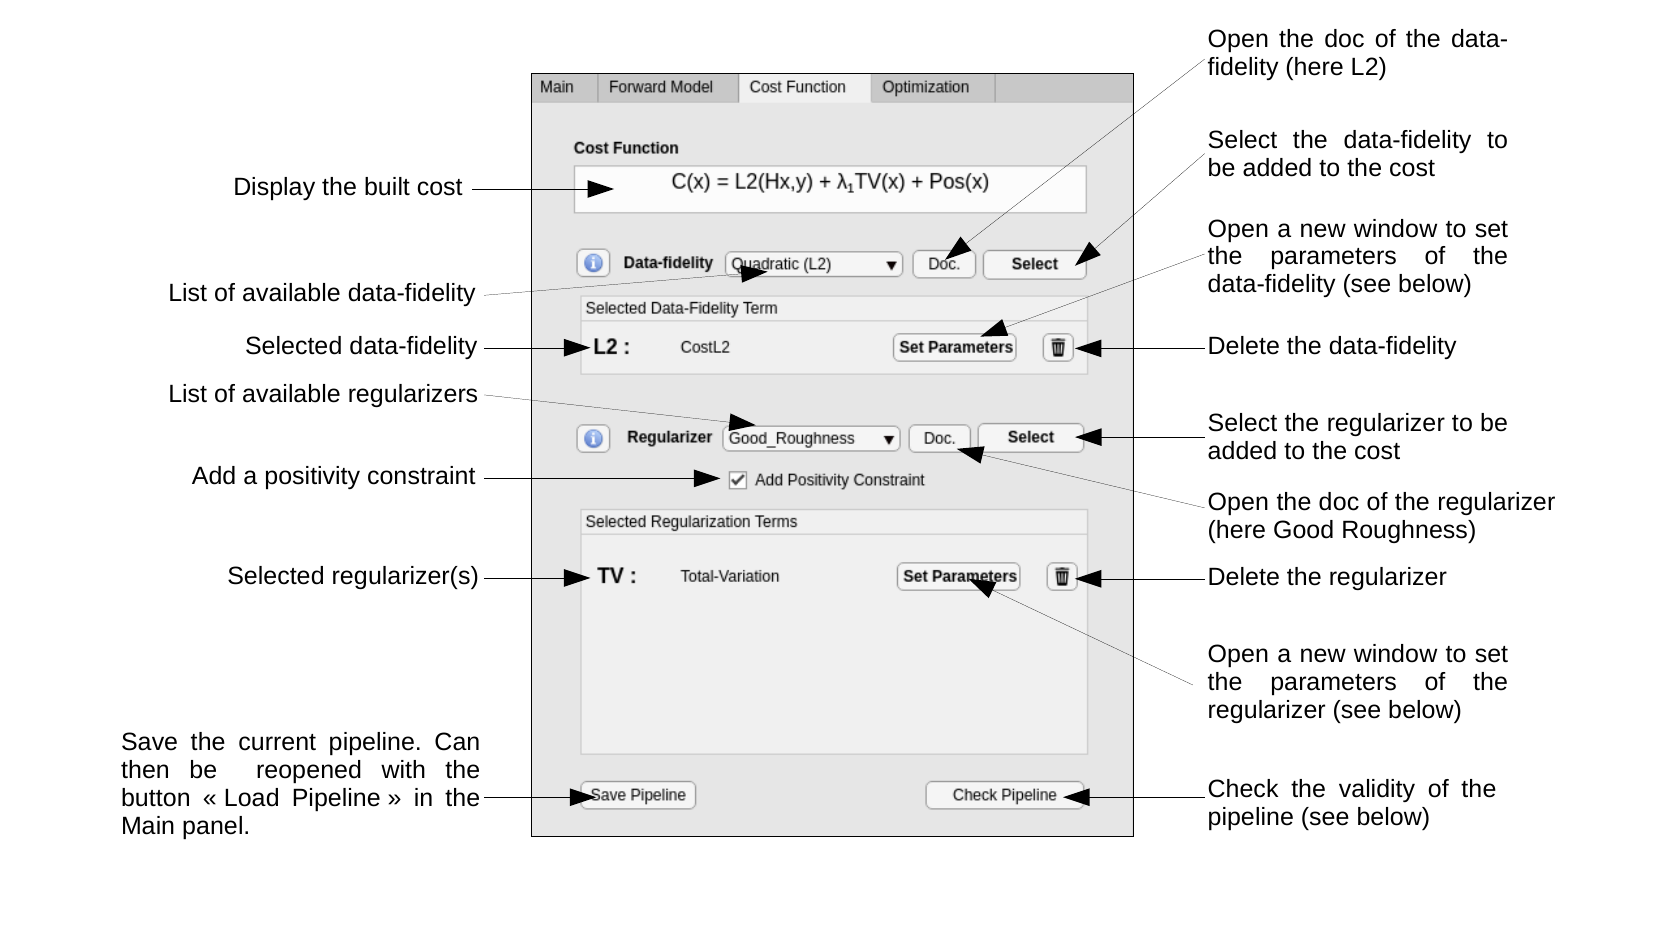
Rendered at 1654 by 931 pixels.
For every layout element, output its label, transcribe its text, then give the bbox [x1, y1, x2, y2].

text_box Open a new window to set the parameters of the regularizer (see below) [1192, 632, 1524, 731]
picture [531, 73, 1134, 837]
text_box List of available data-fidelity [153, 271, 508, 319]
text_box Save the current pipeline. Can then be reopened with the button « Load Pipeline » in the Main panel. [106, 720, 497, 851]
text_box Open the doc of the data-fidelity (here L2) [1192, 17, 1524, 117]
text_box Add a positivity constraint [177, 454, 520, 525]
text_box Open a new window to set the parameters of the data-fidelity (see below) [1192, 206, 1524, 306]
text_box Select the data-fidelity to be added to the cost [1192, 118, 1524, 195]
text_box List of available regularizers [153, 372, 508, 420]
text_box Delete the regularizer [1192, 579, 1501, 603]
text_box Selected data-fidelity [230, 324, 520, 395]
text_box Delete the data-fidelity [1192, 324, 1501, 373]
text_box Check the validity of the pipeline (see below) [1192, 767, 1512, 839]
text_box Open the doc of the regularizer (here Good Roughness) [1192, 479, 1571, 579]
text_box Select the regularizer to be added to the cost [1193, 401, 1524, 479]
text_box Display the built cost [218, 165, 573, 213]
text_box Selected regularizer(s) [212, 554, 502, 626]
